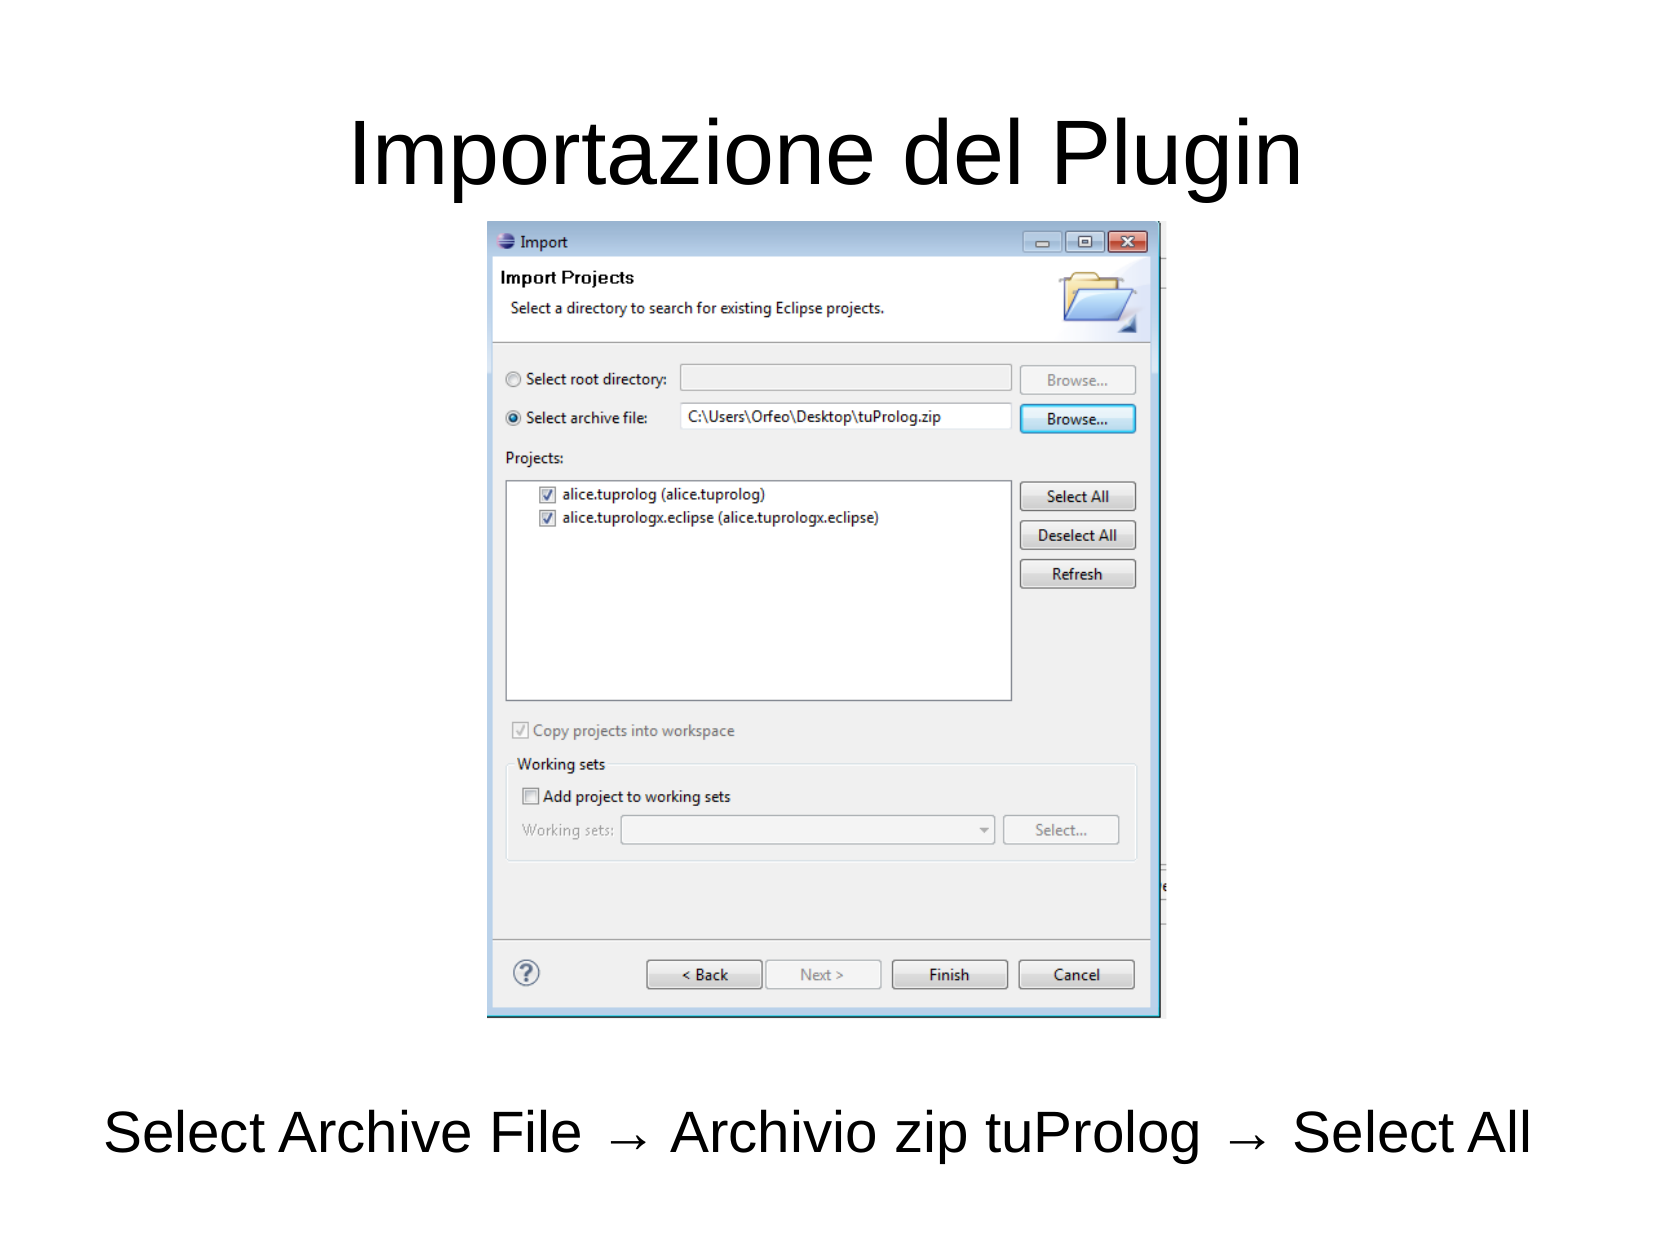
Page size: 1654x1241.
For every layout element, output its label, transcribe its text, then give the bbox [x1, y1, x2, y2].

text_box Select Archive File → Archivio zip tuProlog → Select All [88, 1092, 1565, 1182]
picture [487, 221, 1167, 1019]
title Importazione del Plugin [82, 49, 1571, 257]
